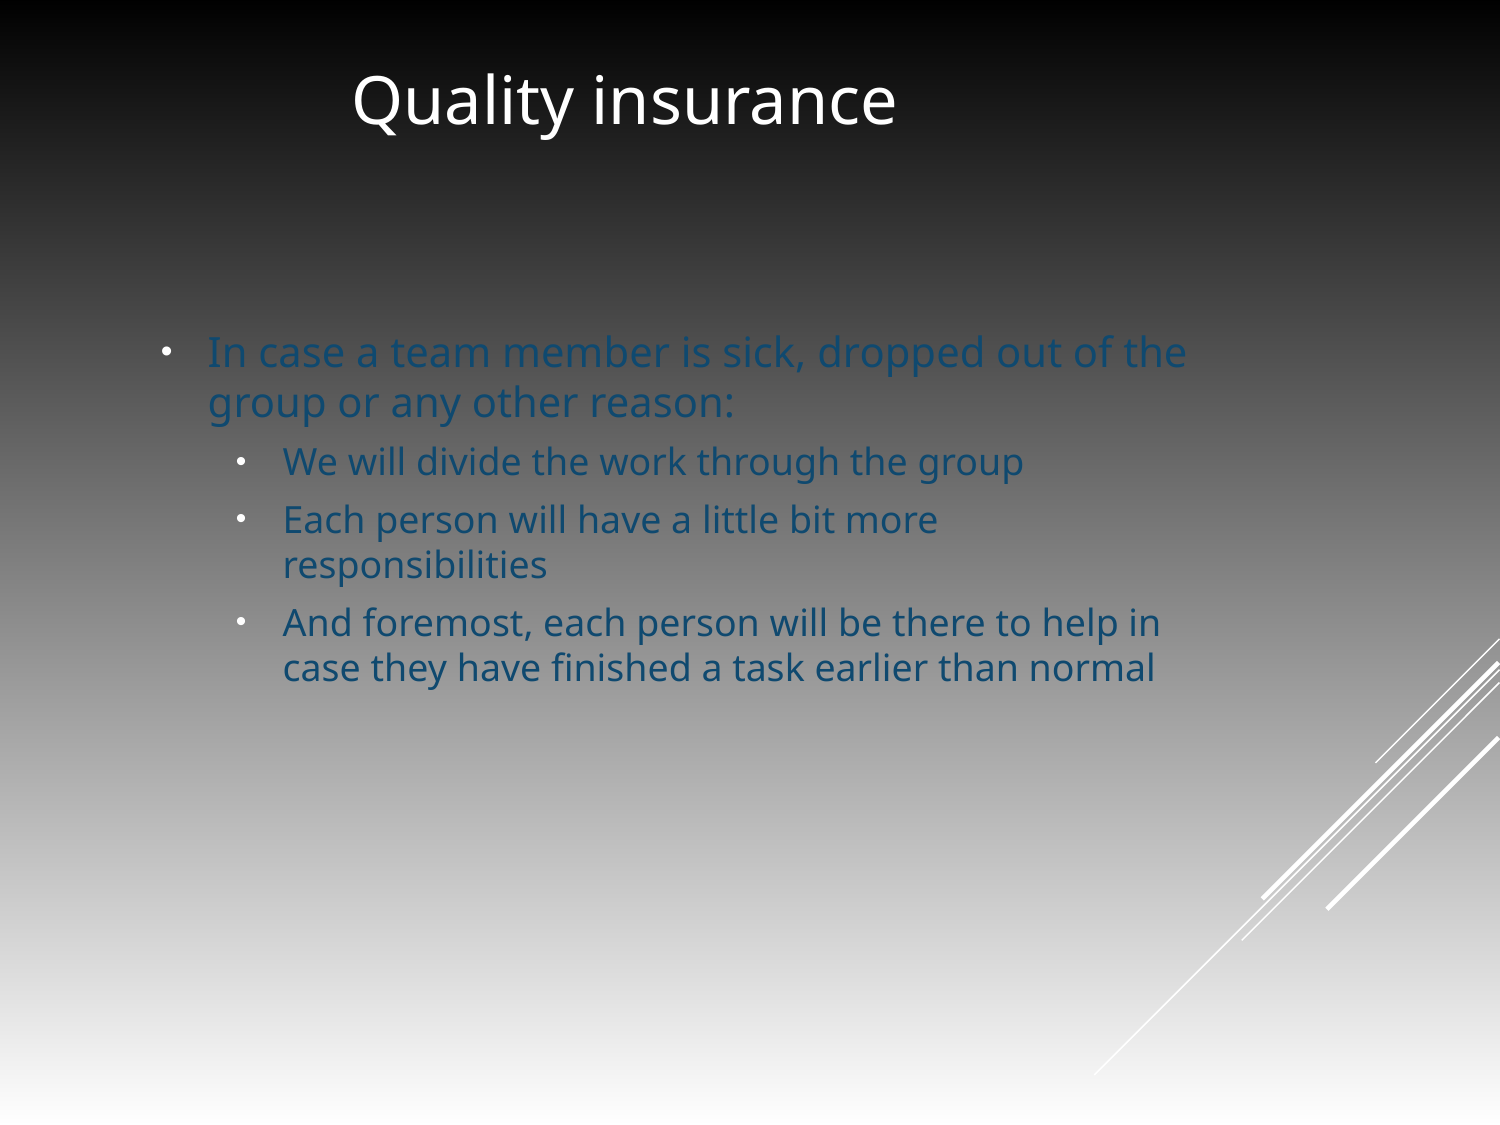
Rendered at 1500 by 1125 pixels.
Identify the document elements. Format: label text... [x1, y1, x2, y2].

list In case a team member is sick, dropped out of the group or any other reason: We will divide the work through the group Each person will have a little bit more responsibilities And foremost, each person will be there to help in case they have finished a task earlier than normal [145, 318, 1222, 937]
title Quality insurance [87, 50, 1163, 301]
